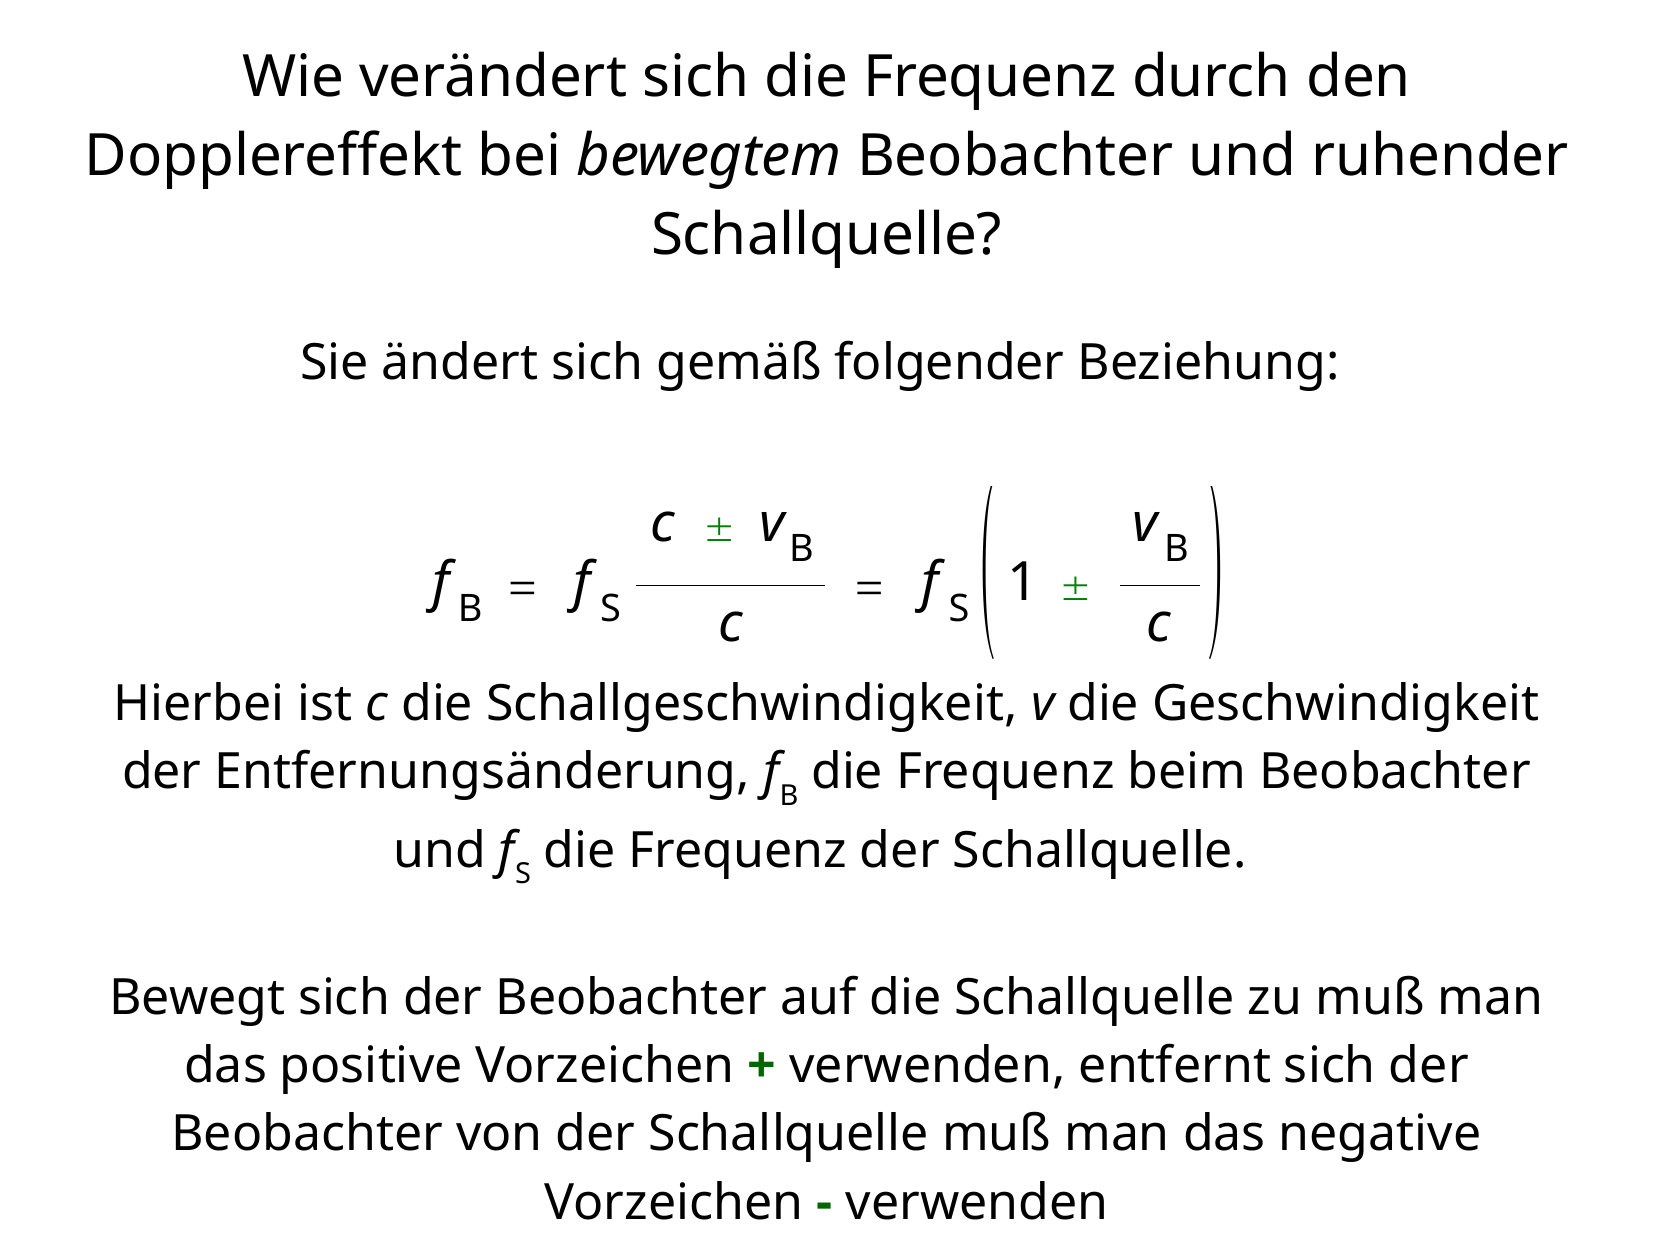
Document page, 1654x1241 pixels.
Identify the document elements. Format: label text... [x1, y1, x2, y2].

title Wie verändert sich die Frequenz durch den Dopplereffekt bei bewegtem Beobachter und ruhender Schallquelle? [82, 49, 1571, 257]
subtitle Sie ändert sich gemäß folgender Beziehung: Hierbei ist c die Schallgeschwindigkeit, v die Geschwindigkeit der Entfernungsänderung, fB die Frequenz beim Beobachter und fS die Frequenz der Schallquelle. Bewegt sich der Beobachter auf die Schallquelle zu muß man das positive Vorzeichen + verwenden, entfernt sich der Beobachter von der Schallquelle muß man das negative Vorzeichen - verwenden [82, 376, 1571, 1183]
chart [415, 486, 1238, 659]
